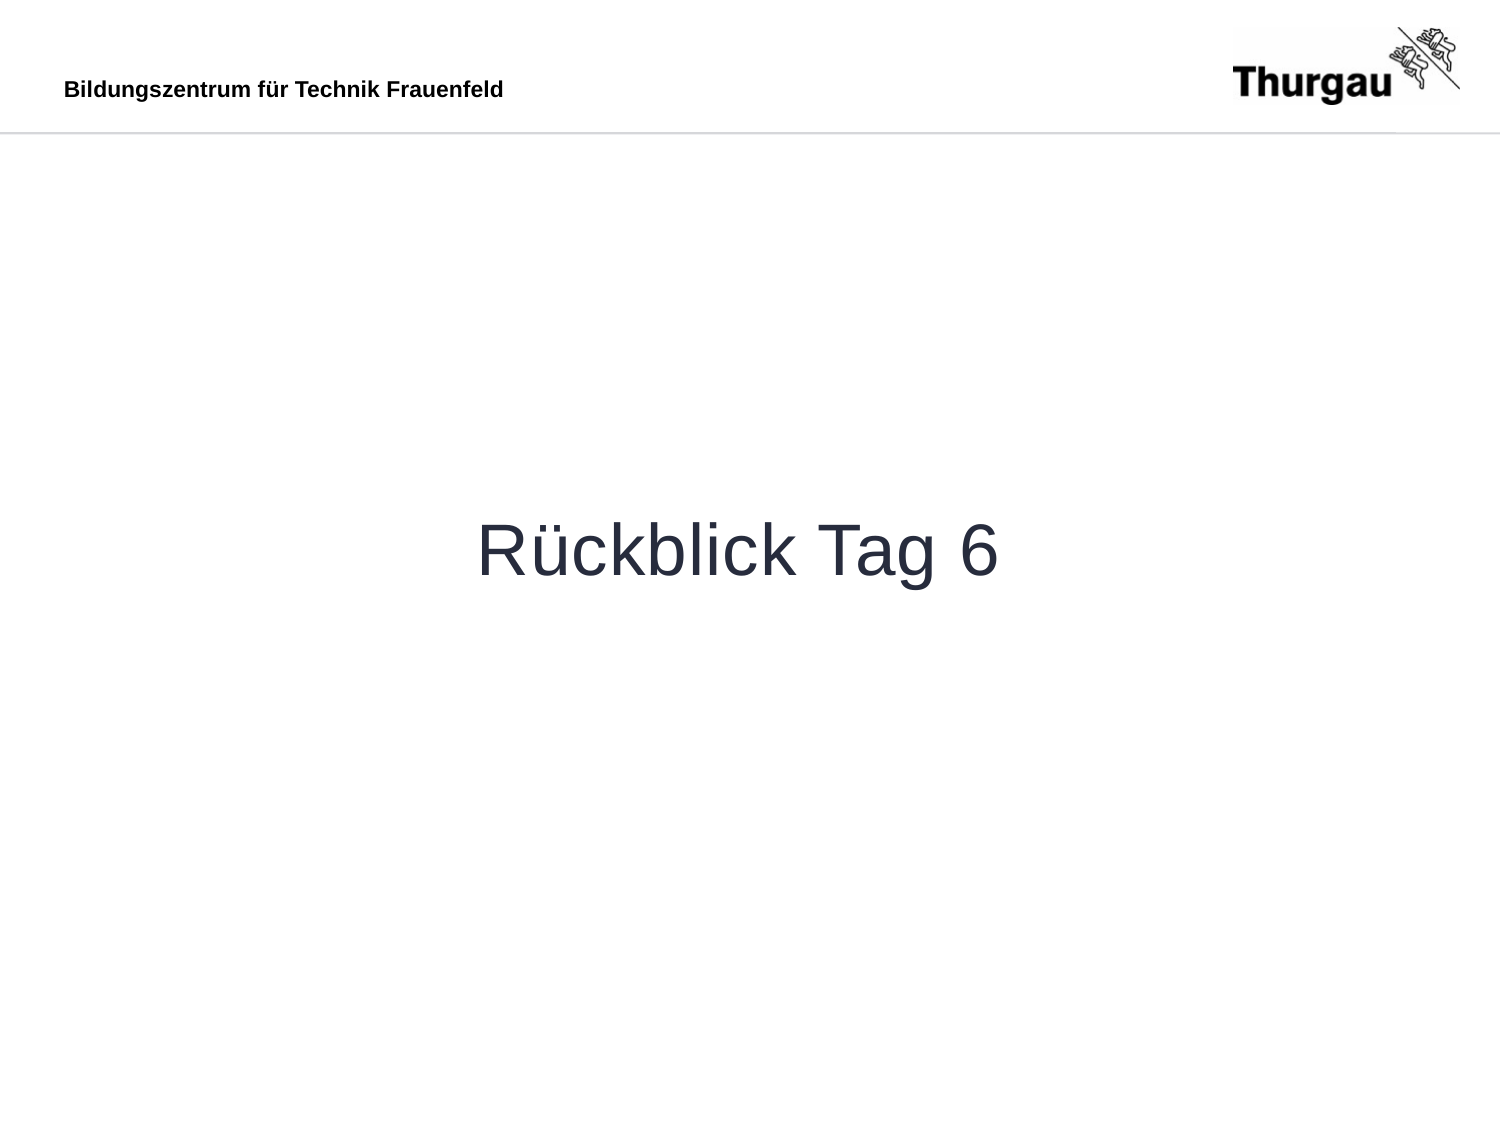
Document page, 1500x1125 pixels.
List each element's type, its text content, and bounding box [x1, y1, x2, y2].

picture [1233, 27, 1460, 105]
text_box Bildungszentrum für Technik Frauenfeld [48, 65, 667, 115]
text_box Rückblick Tag 6 [50, 513, 1428, 597]
